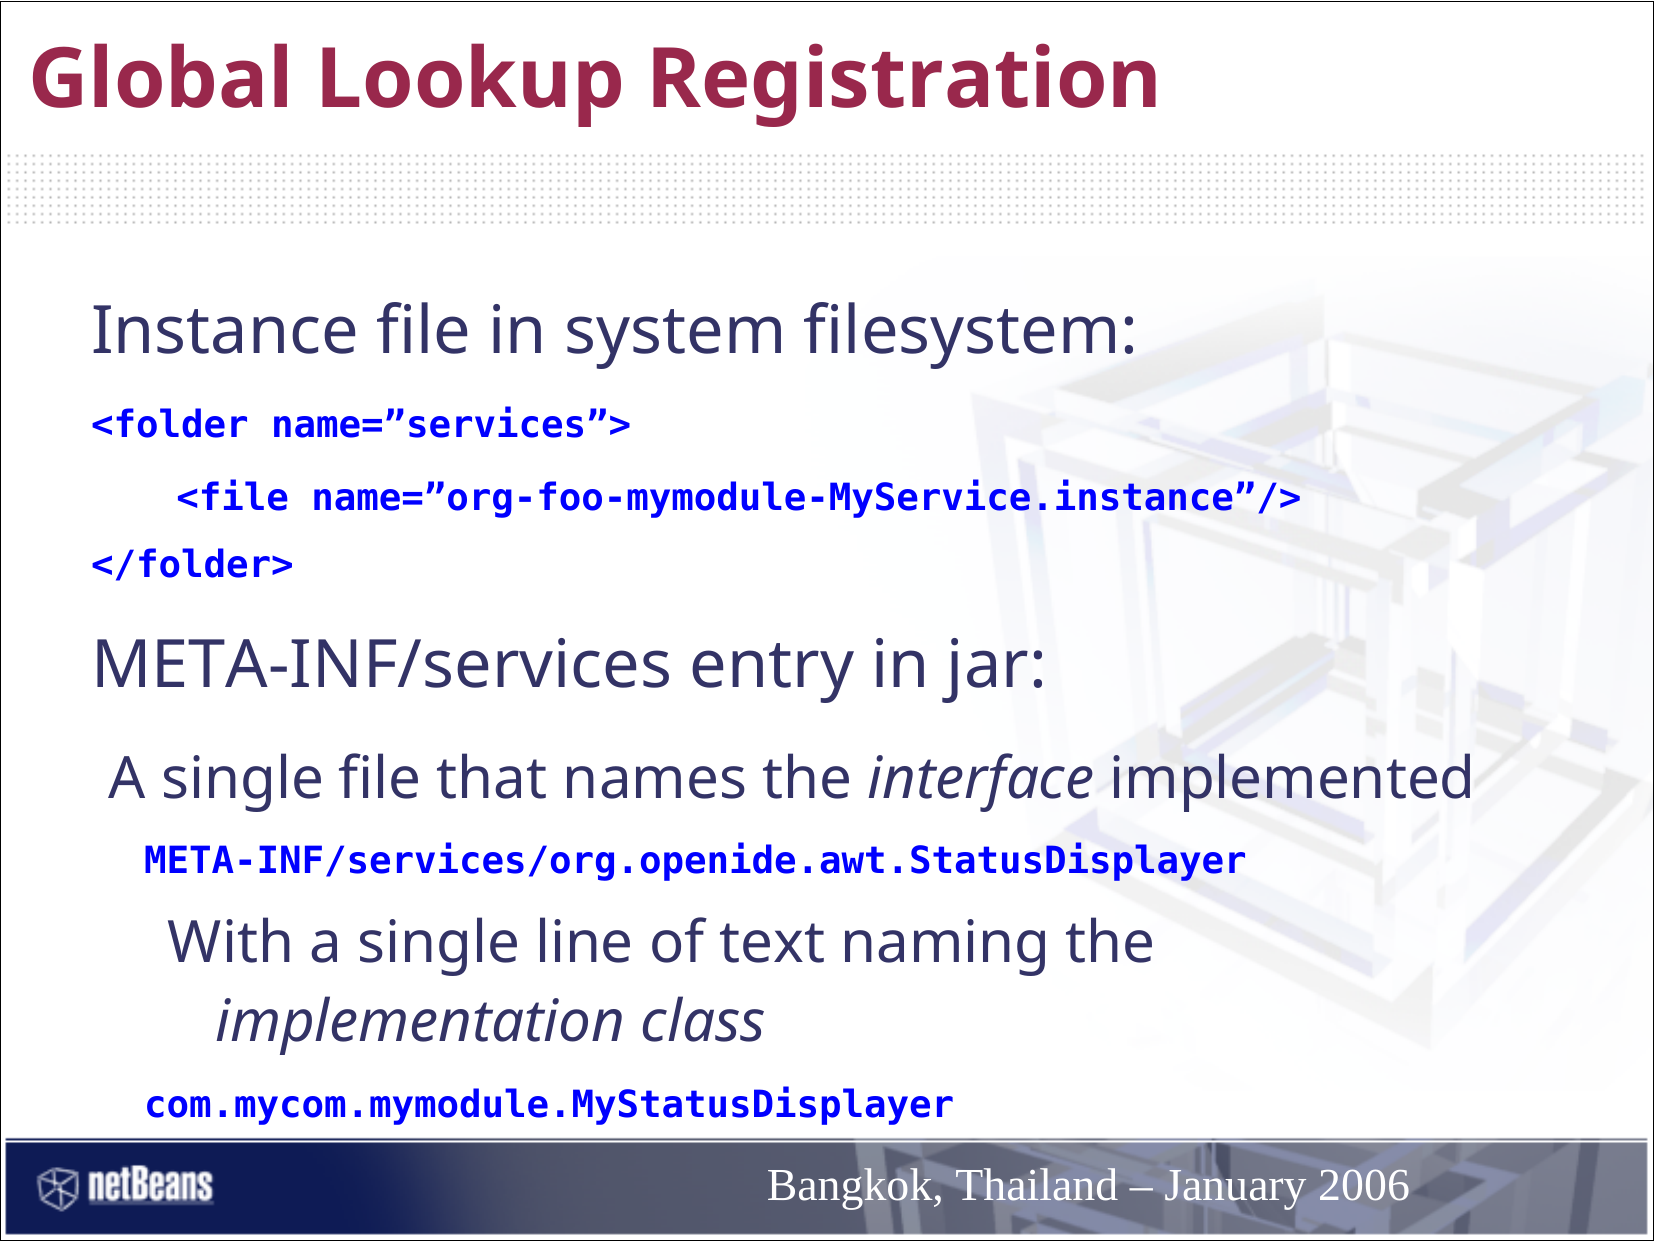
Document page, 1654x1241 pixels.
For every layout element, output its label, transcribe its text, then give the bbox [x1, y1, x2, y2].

title Global Lookup Registration [28, 0, 1619, 152]
list Instance file in system filesystem: <folder name=”services”> <file name=”org-foo-mymodule-MyService.instance”/> </folder> META-INF/services entry in jar: A single file that names the interface implemented META-INF/services/org.openide.awt.StatusDisplayer With a single line of text naming the implementation class com.mycom.mymodule.MyStatusDisplayer [73, 282, 1574, 1127]
picture [1, 2, 1653, 1240]
